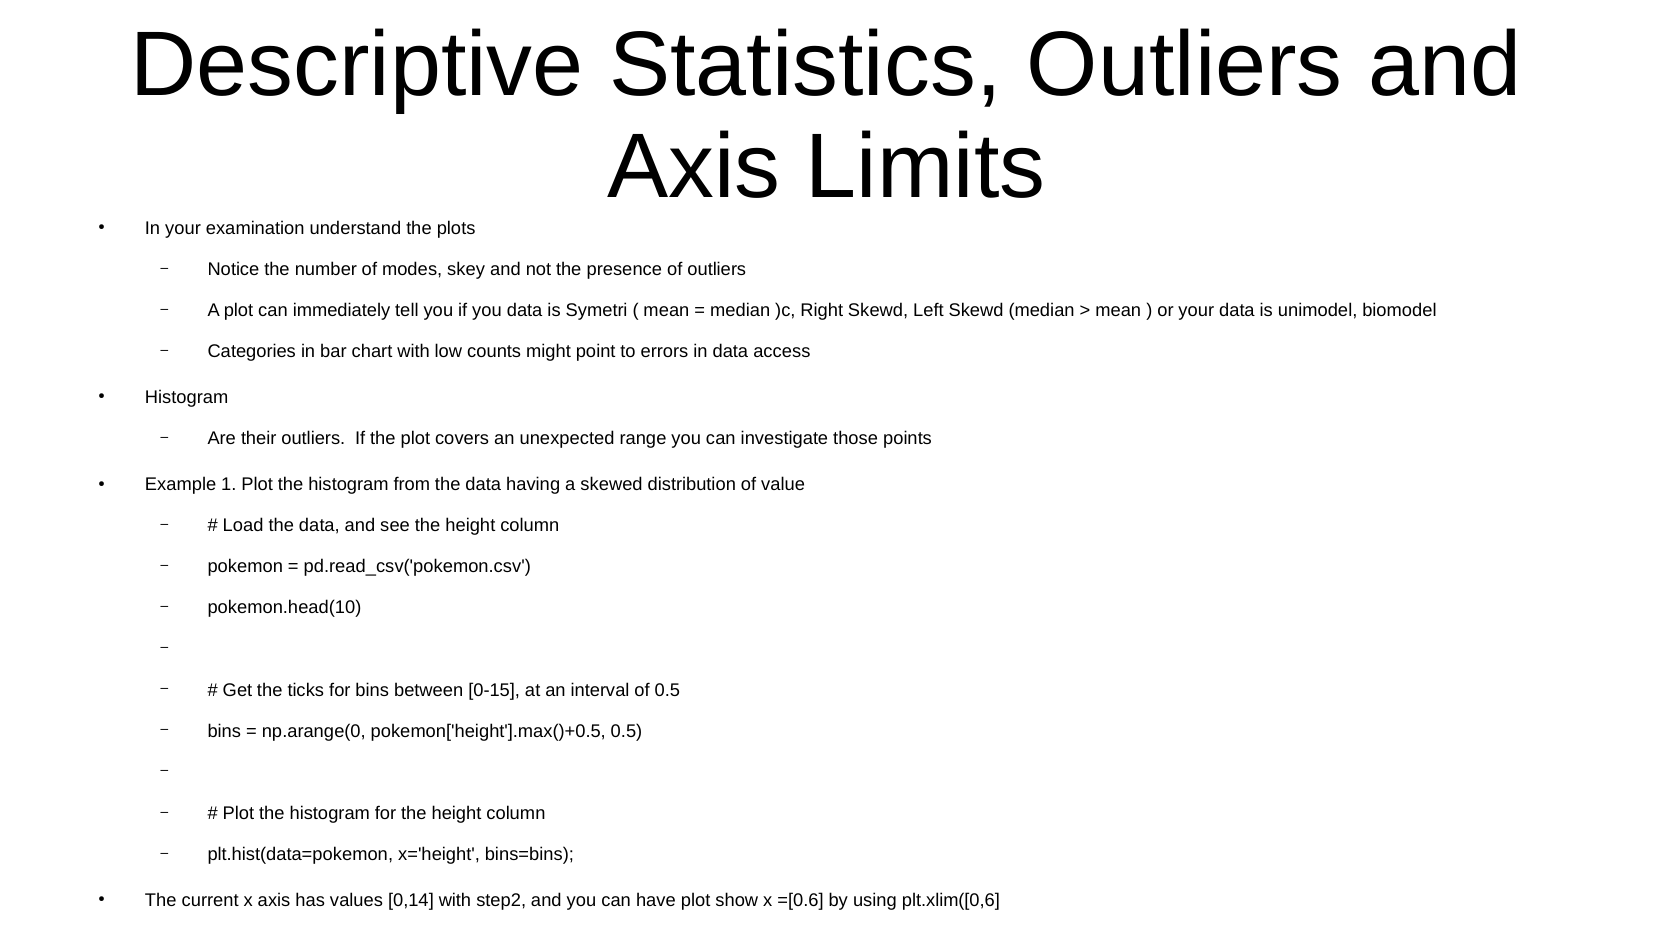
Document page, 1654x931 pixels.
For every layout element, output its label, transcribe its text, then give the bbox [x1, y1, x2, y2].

list In your examination understand the plots Notice the number of modes, skey and not the presence of outliers A plot can immediately tell you if you data is Symetri ( mean = median )c, Right Skewd, Left Skewd (median > mean ) or your data is unimodel, biomodel Categories in bar chart with low counts might point to errors in data access Histogram Are their outliers. If the plot covers an unexpected range you can investigate those points Example 1. Plot the histogram from the data having a skewed distribution of value # Load the data, and see the height column pokemon = pd.read_csv('pokemon.csv') pokemon.head(10) # Get the ticks for bins between [0-15], at an interval of 0.5 bins = np.arange(0, pokemon['height'].max()+0.5, 0.5) # Plot the histogram for the height column plt.hist(data=pokemon, x='height', bins=bins); The current x axis has values [0,14] with step2, and you can have plot show x =[0.6] by using plt.xlim([0,6] [82, 217, 1636, 916]
title Descriptive Statistics, Outliers and Axis Limits [82, 12, 1571, 217]
